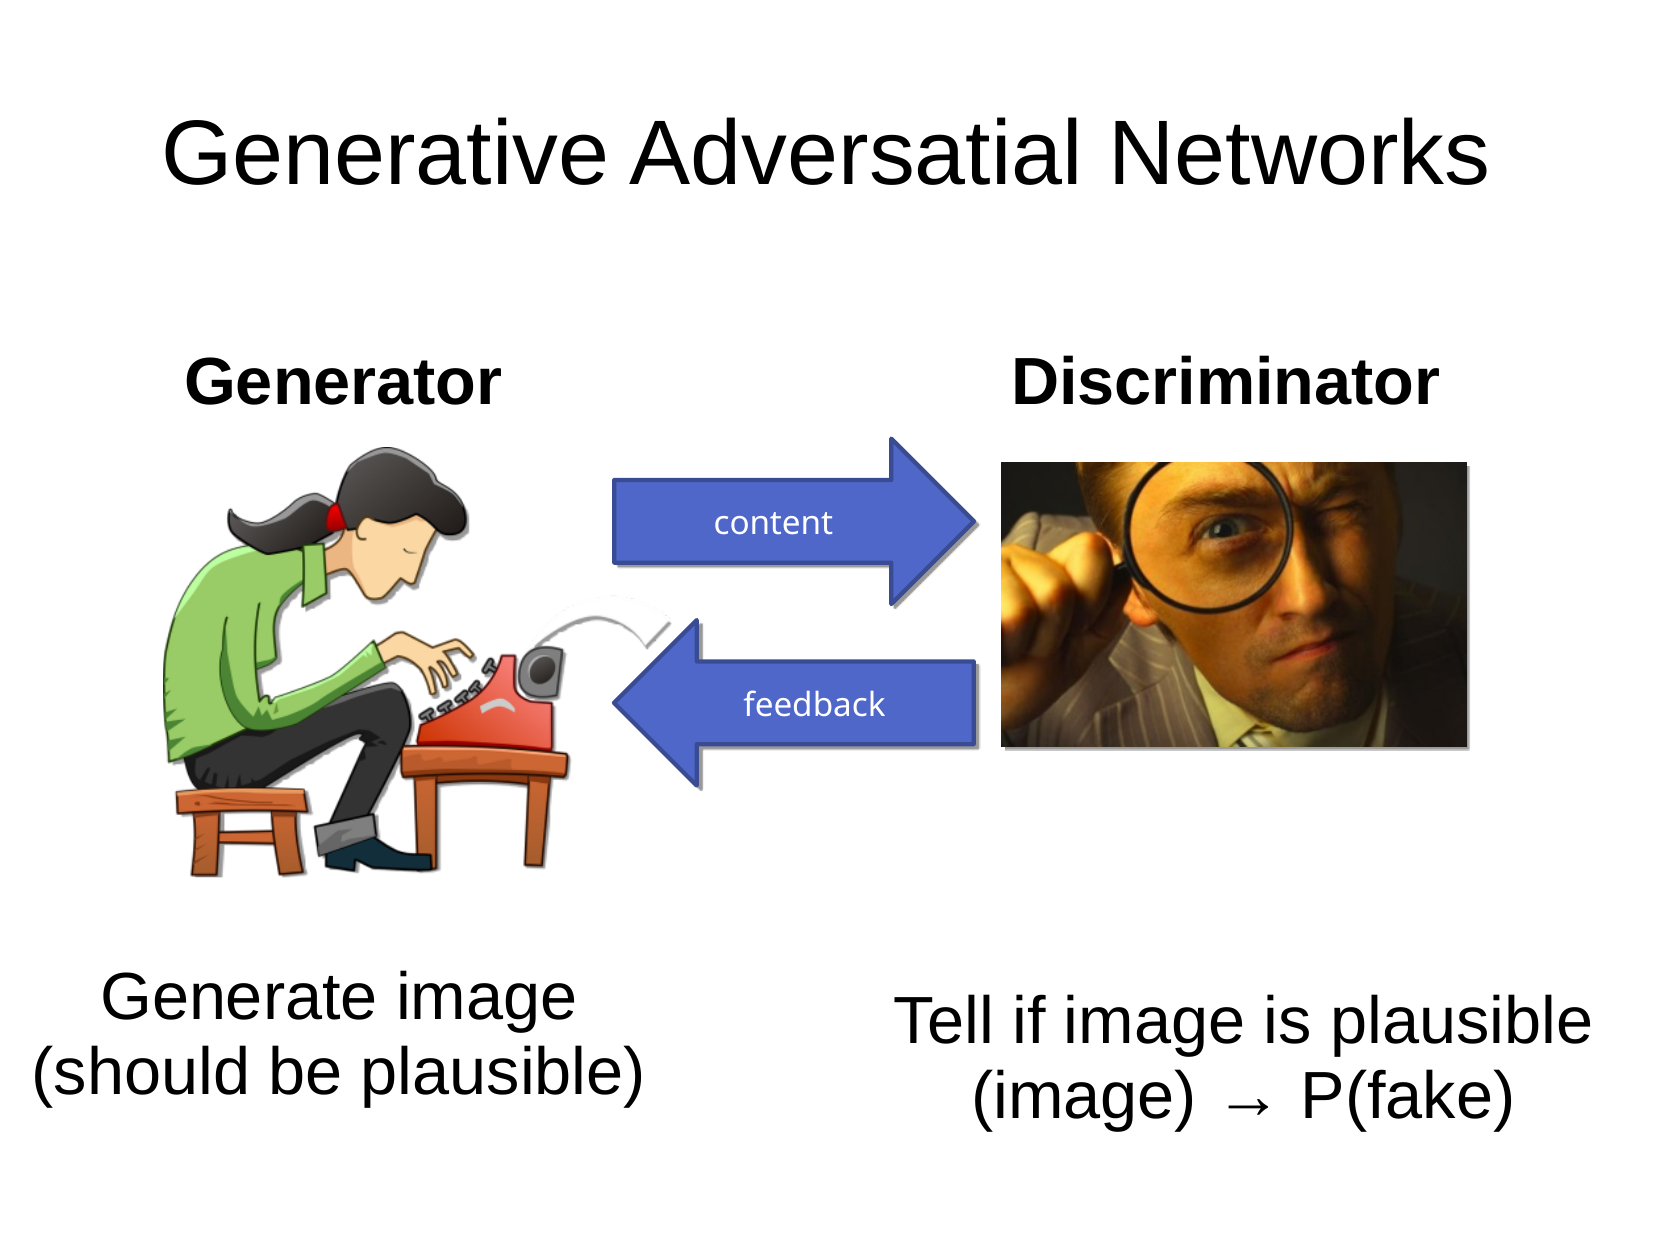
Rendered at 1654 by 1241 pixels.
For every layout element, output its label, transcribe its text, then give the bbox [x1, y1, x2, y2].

title Generative Adversatial Networks [82, 49, 1571, 257]
picture [163, 447, 671, 877]
text_box feedback [613, 620, 974, 786]
text_box Tell if image is plausible (image) → P(fake) [879, 975, 1611, 1140]
text_box content [614, 438, 974, 605]
text_box Generate image (should be plausible) [16, 951, 664, 1117]
text_box Discriminator [996, 336, 1479, 426]
text_box Generator [169, 336, 580, 426]
picture [1001, 462, 1467, 747]
